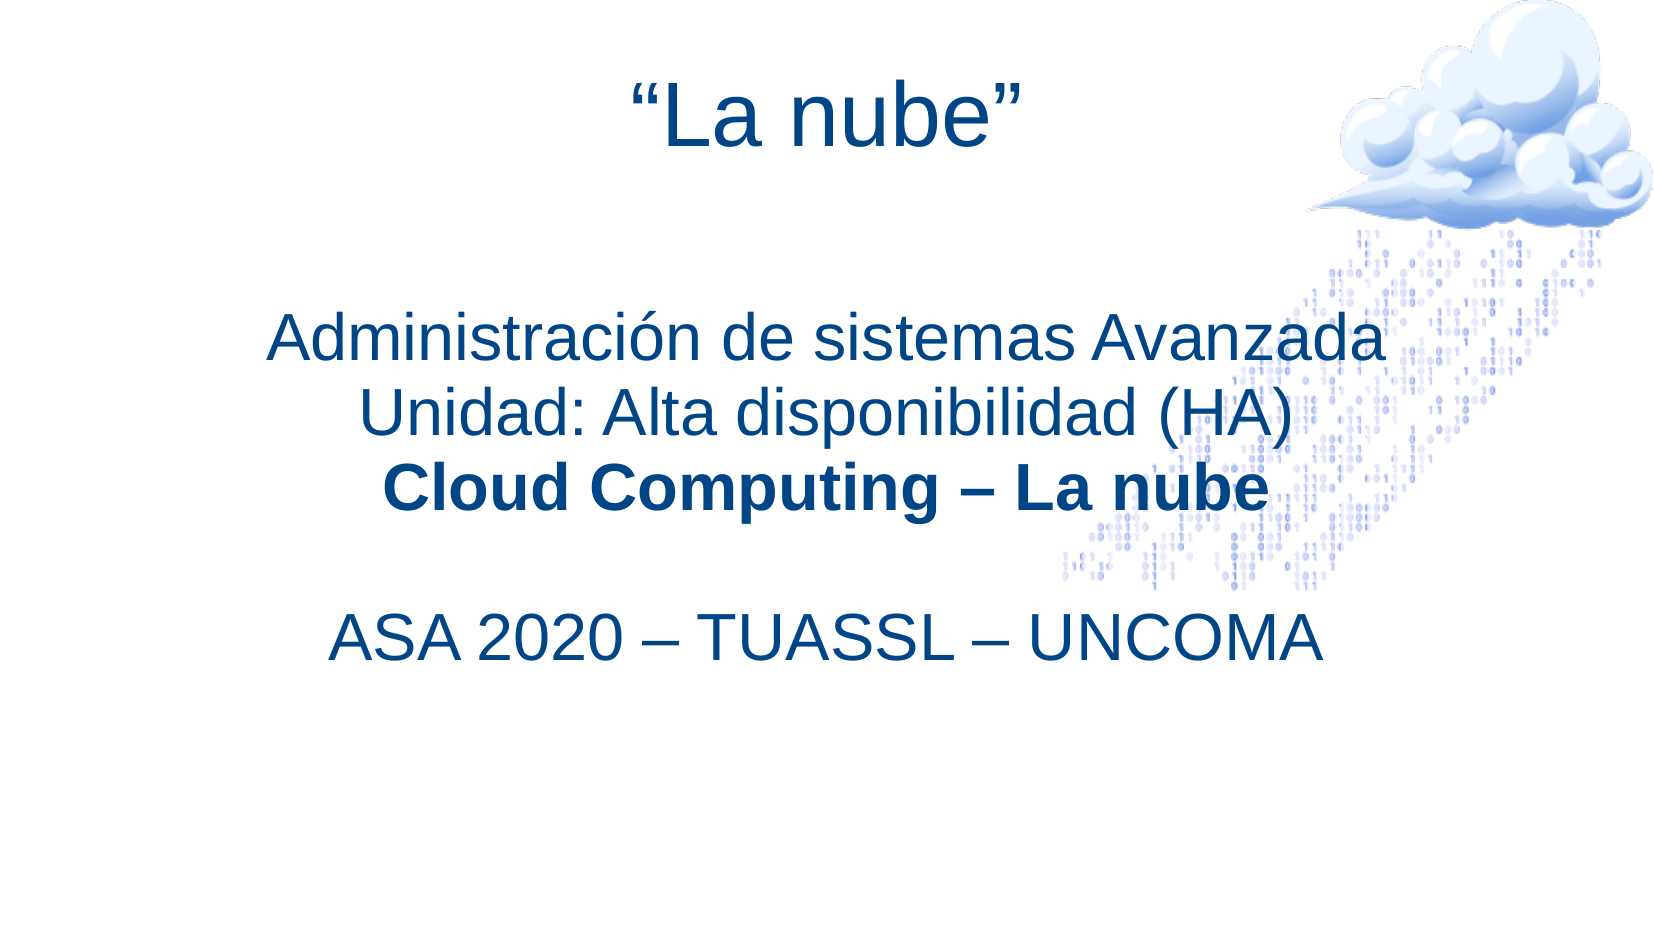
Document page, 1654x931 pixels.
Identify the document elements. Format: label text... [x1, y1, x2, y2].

picture [1062, 0, 1654, 591]
subtitle Administración de sistemas Avanzada Unidad: Alta disponibilidad (HA) Cloud Computing – La nube ASA 2020 – TUASSL – UNCOMA [82, 217, 1571, 758]
title “La nube” [82, 37, 1571, 193]
